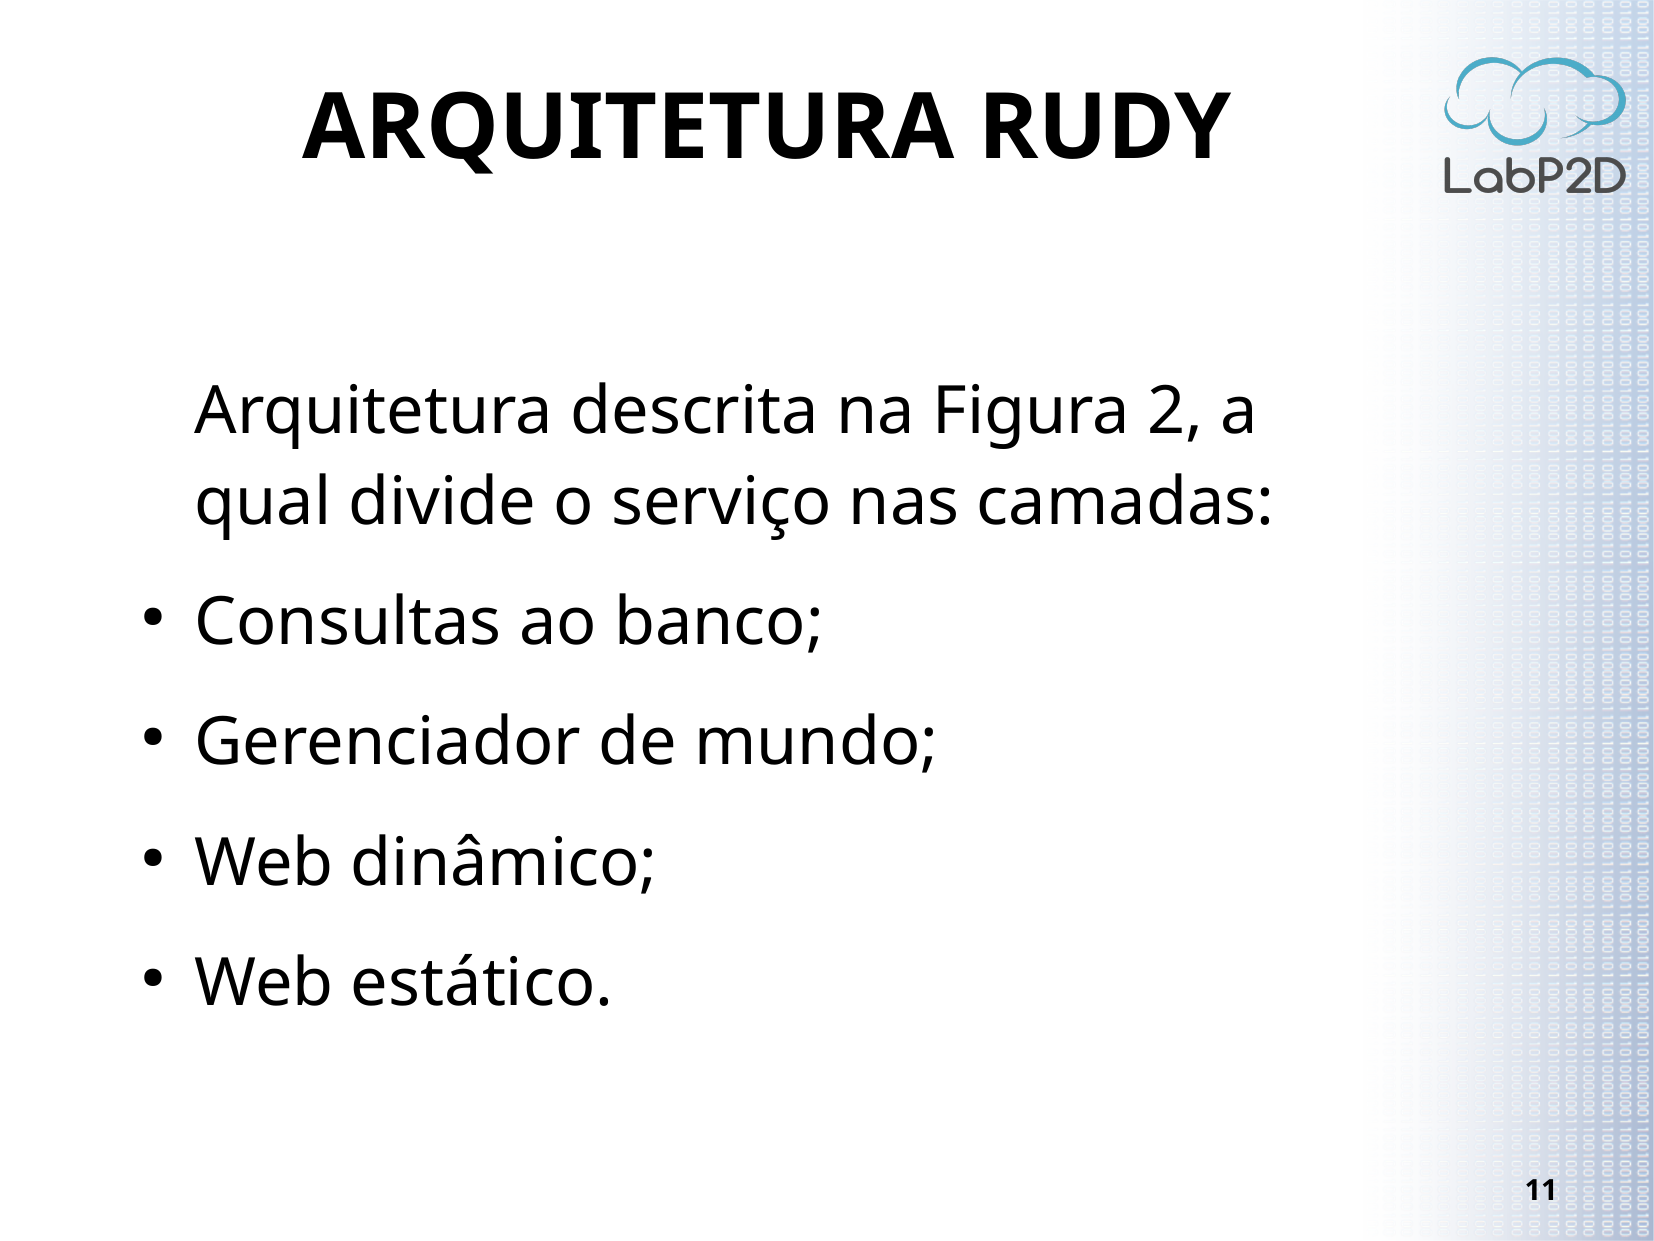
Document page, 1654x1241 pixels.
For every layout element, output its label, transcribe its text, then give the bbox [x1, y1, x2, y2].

list Arquitetura descrita na Figura 2, a qual divide o serviço nas camadas: Consultas ao banco; Gerenciador de mundo; Web dinâmico; Web estático. [123, 271, 1406, 1116]
picture [1360, 1, 1654, 1240]
title ARQUITETURA RUDY [82, 19, 1453, 227]
